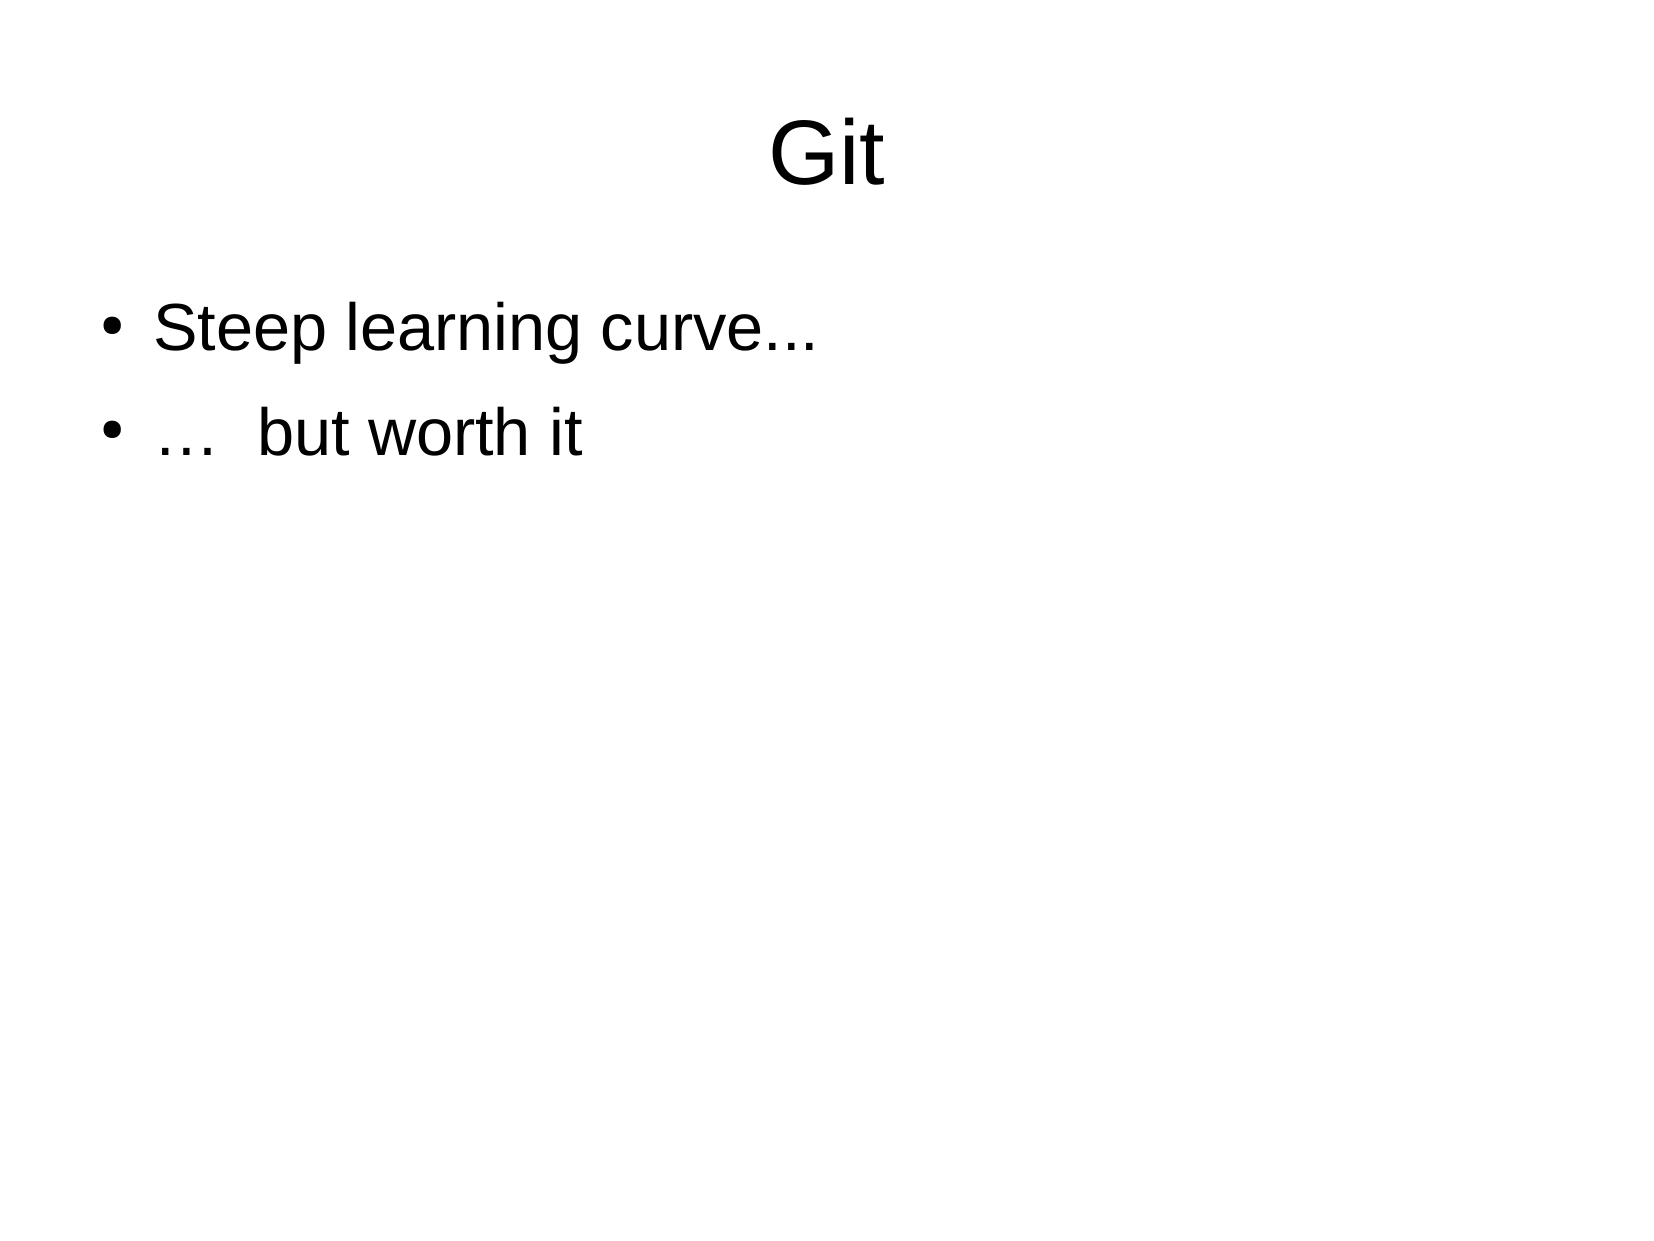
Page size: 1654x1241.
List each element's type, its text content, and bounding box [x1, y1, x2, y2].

list Steep learning curve... … but worth it [82, 290, 1538, 1010]
title Git [82, 49, 1571, 257]
